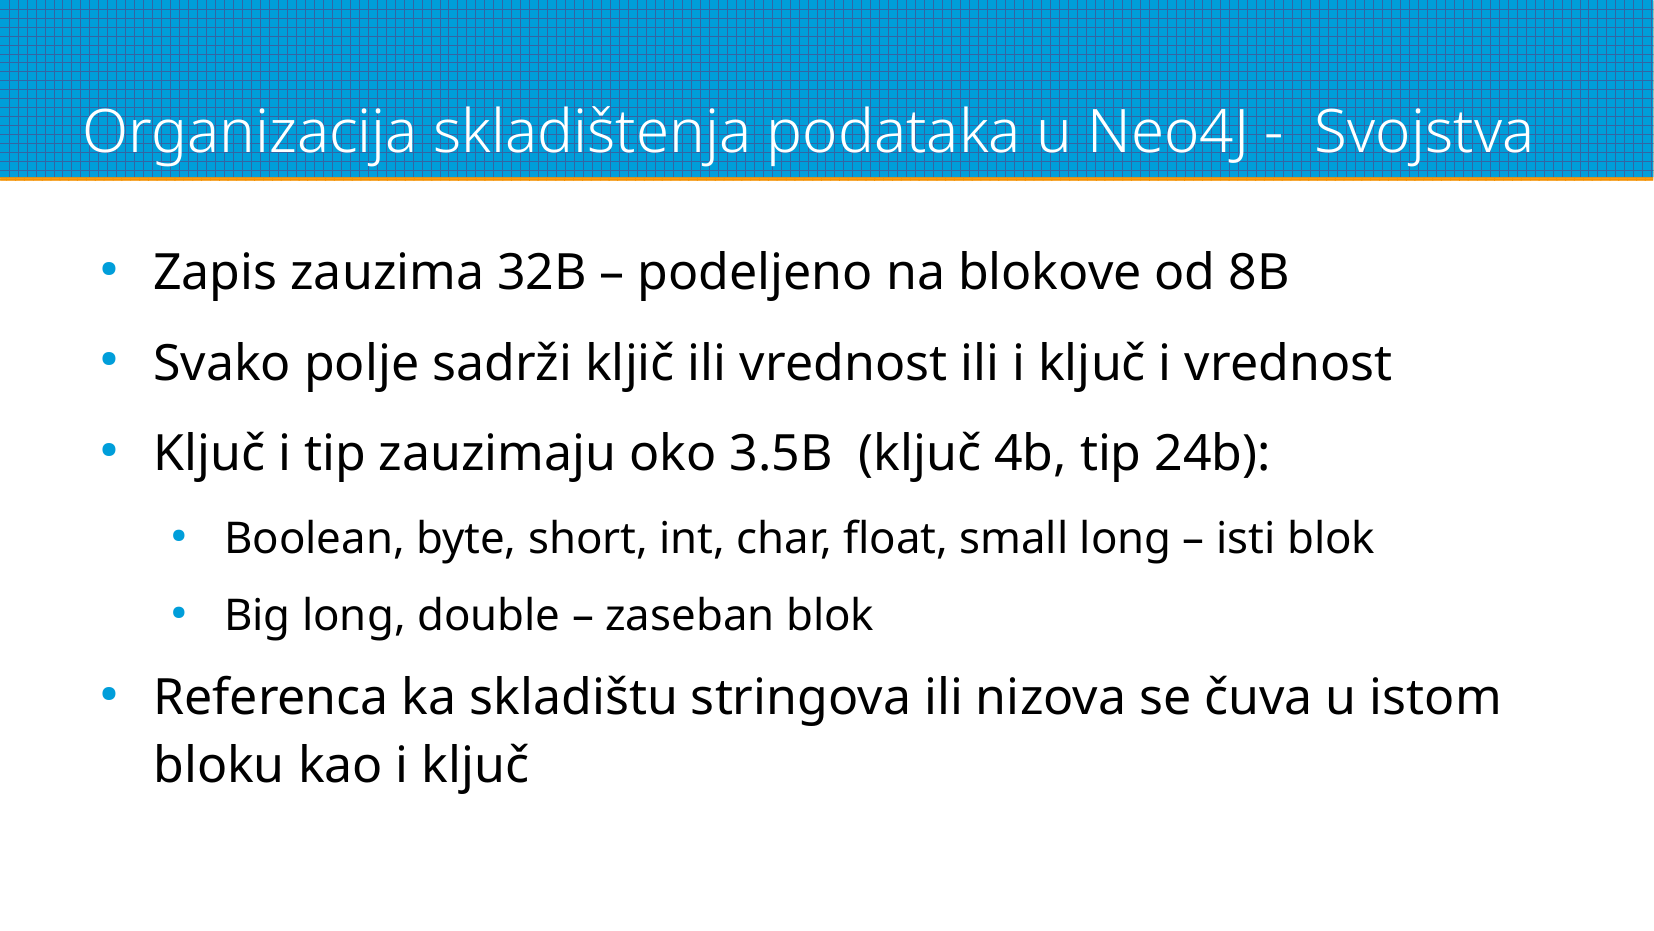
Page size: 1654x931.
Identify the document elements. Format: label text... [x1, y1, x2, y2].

title Organizacija skladištenja podataka u Neo4J - Svojstva [82, 14, 1571, 171]
list Zapis zauzima 32B – podeljeno na blokove od 8B Svako polje sadrži kljič ili vrednost ili i ključ i vrednost Ključ i tip zauzimaju oko 3.5B (ključ 4b, tip 24b): Boolean, byte, short, int, char, float, small long – isti blok Big long, double – zaseban blok Referenca ka skladištu stringova ili nizova se čuva u istom bloku kao i ključ [82, 236, 1563, 811]
